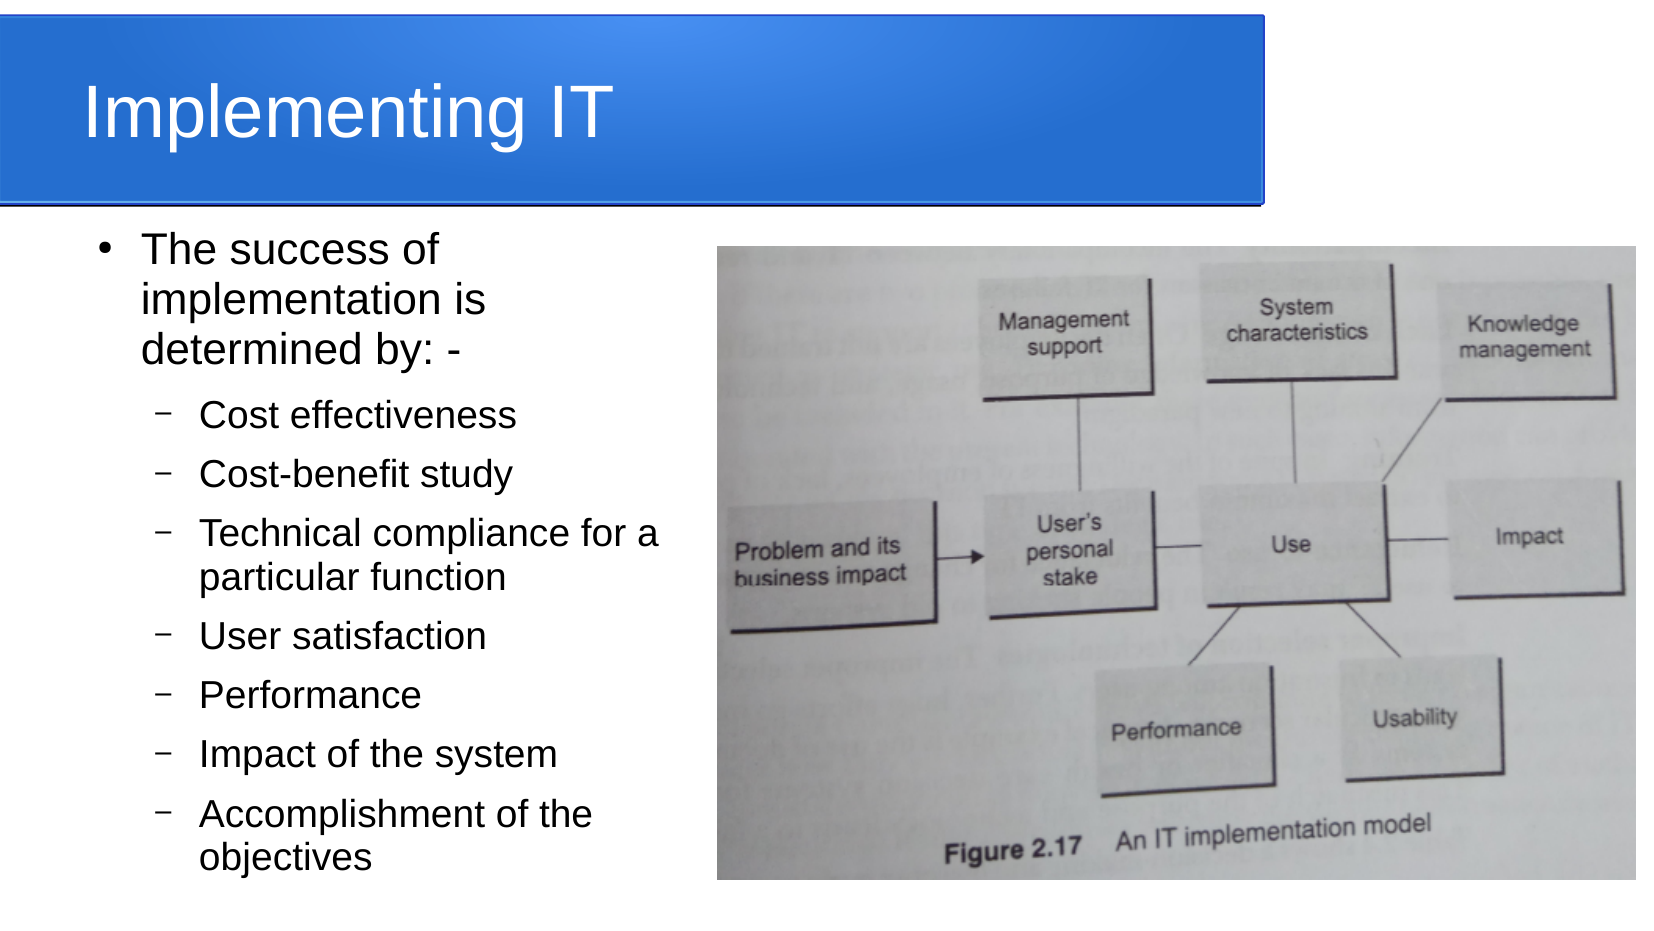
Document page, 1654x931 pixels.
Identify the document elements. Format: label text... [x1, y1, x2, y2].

list The success of implementation is determined by: - Cost effectiveness Cost-benefit study Technical compliance for a particular function User satisfaction Performance Impact of the system Accomplishment of the objectives [82, 224, 706, 886]
title Implementing IT [82, 35, 1235, 189]
picture [717, 246, 1636, 880]
